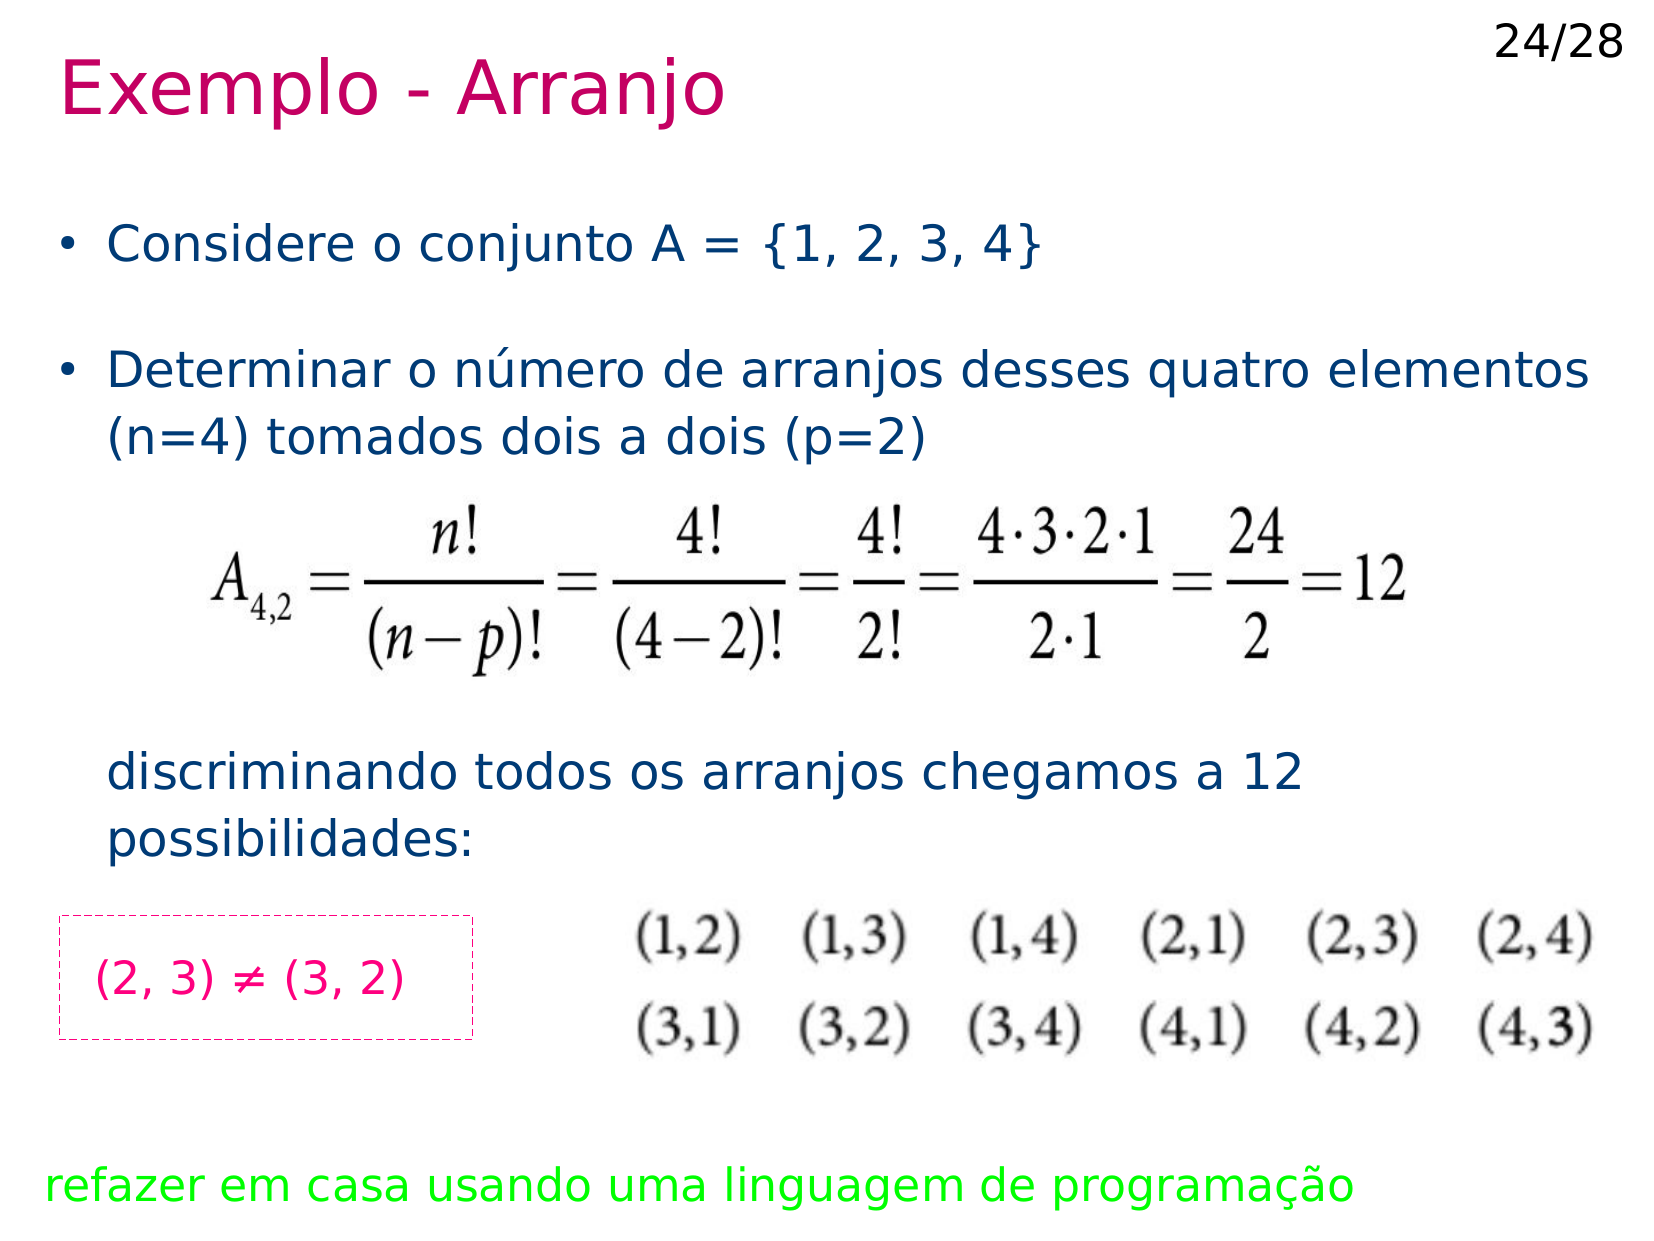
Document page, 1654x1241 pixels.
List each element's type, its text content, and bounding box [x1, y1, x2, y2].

text_box refazer em casa usando uma linguagem de programação [29, 1151, 1654, 1241]
picture [206, 495, 1418, 681]
title Exemplo - Arranjo [59, 29, 1625, 148]
list Considere o conjunto A = {1, 2, 3, 4} Determinar o número de arranjos desses quatro elementos (n=4) tomados dois a dois (p=2) discriminando todos os arranjos chegamos a 12 possibilidades: [59, 206, 1625, 1151]
picture [625, 898, 1598, 1063]
text_box (2, 3) ≠ (3, 2) [64, 944, 473, 1018]
